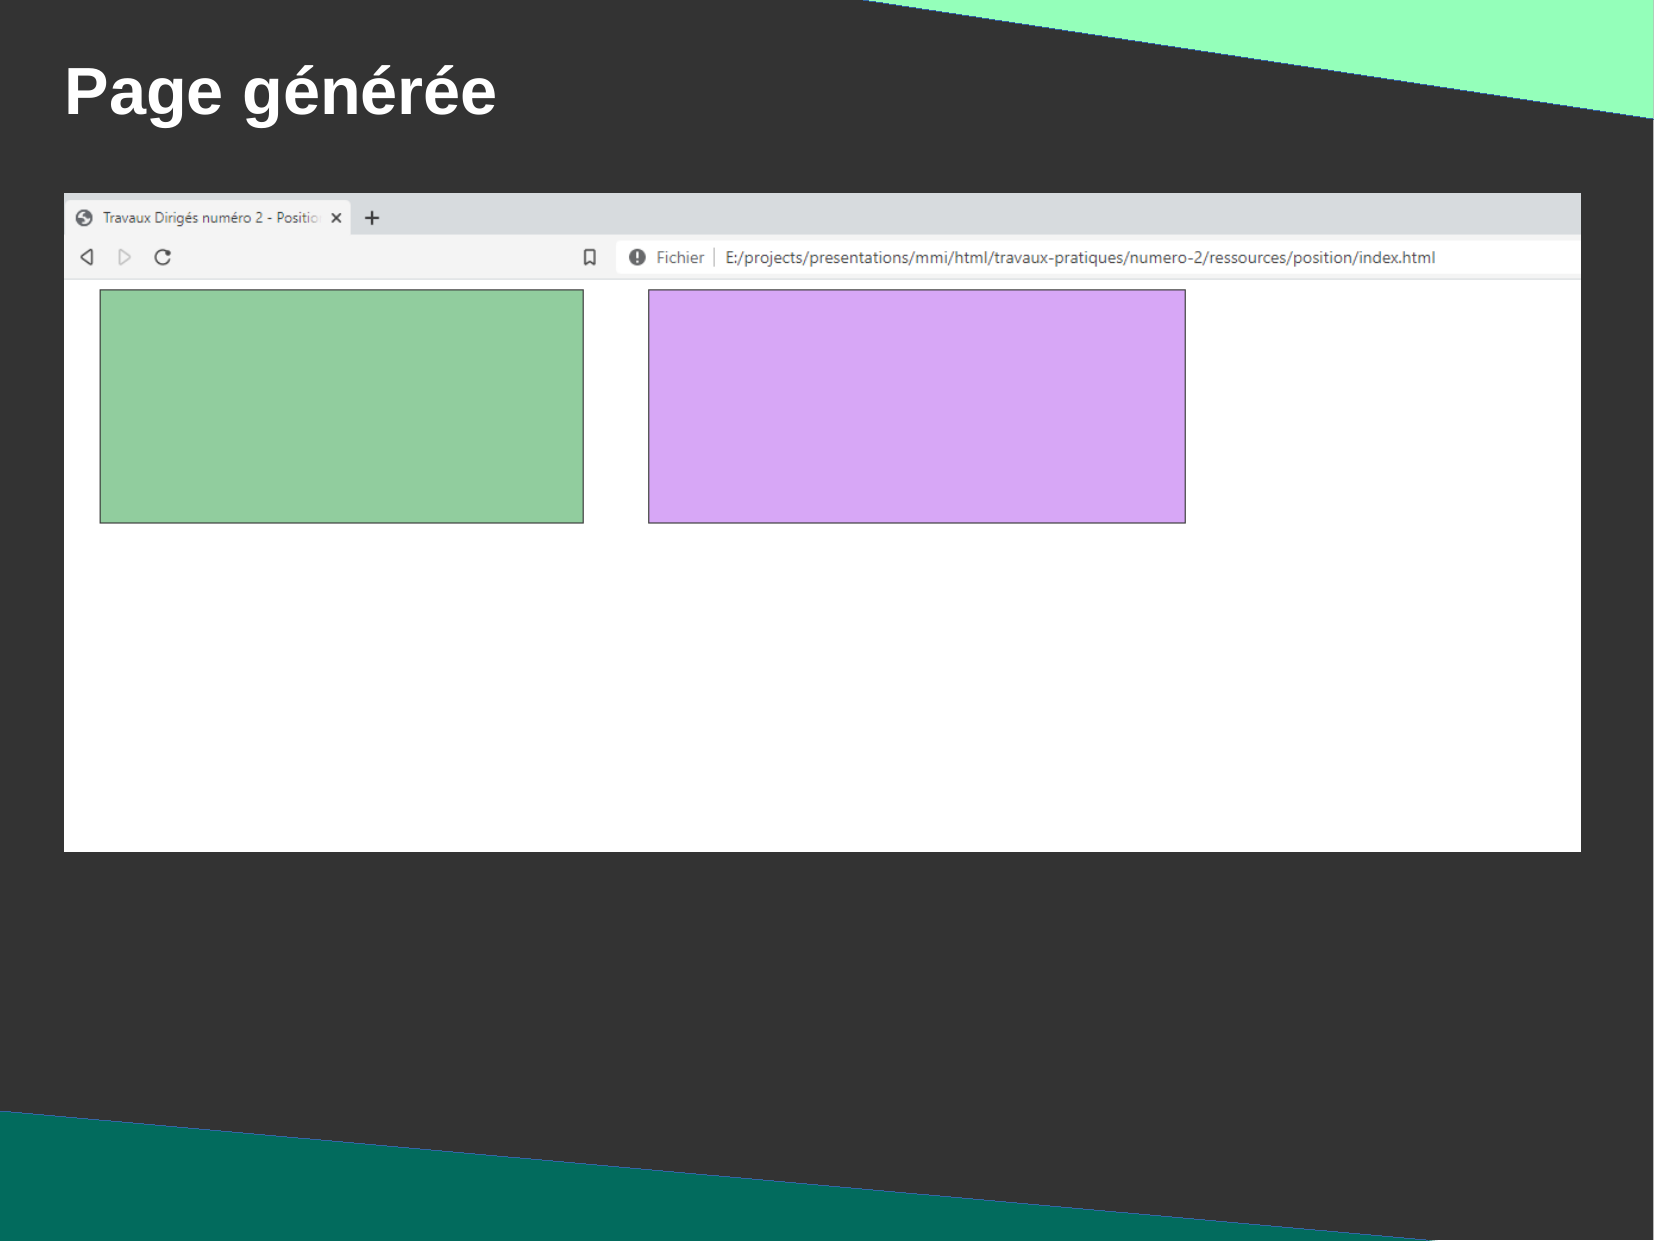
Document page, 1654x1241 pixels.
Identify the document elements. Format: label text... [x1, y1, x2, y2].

text_box [863, 0, 1654, 120]
picture [64, 193, 1581, 852]
title Page générée [64, 54, 1553, 157]
